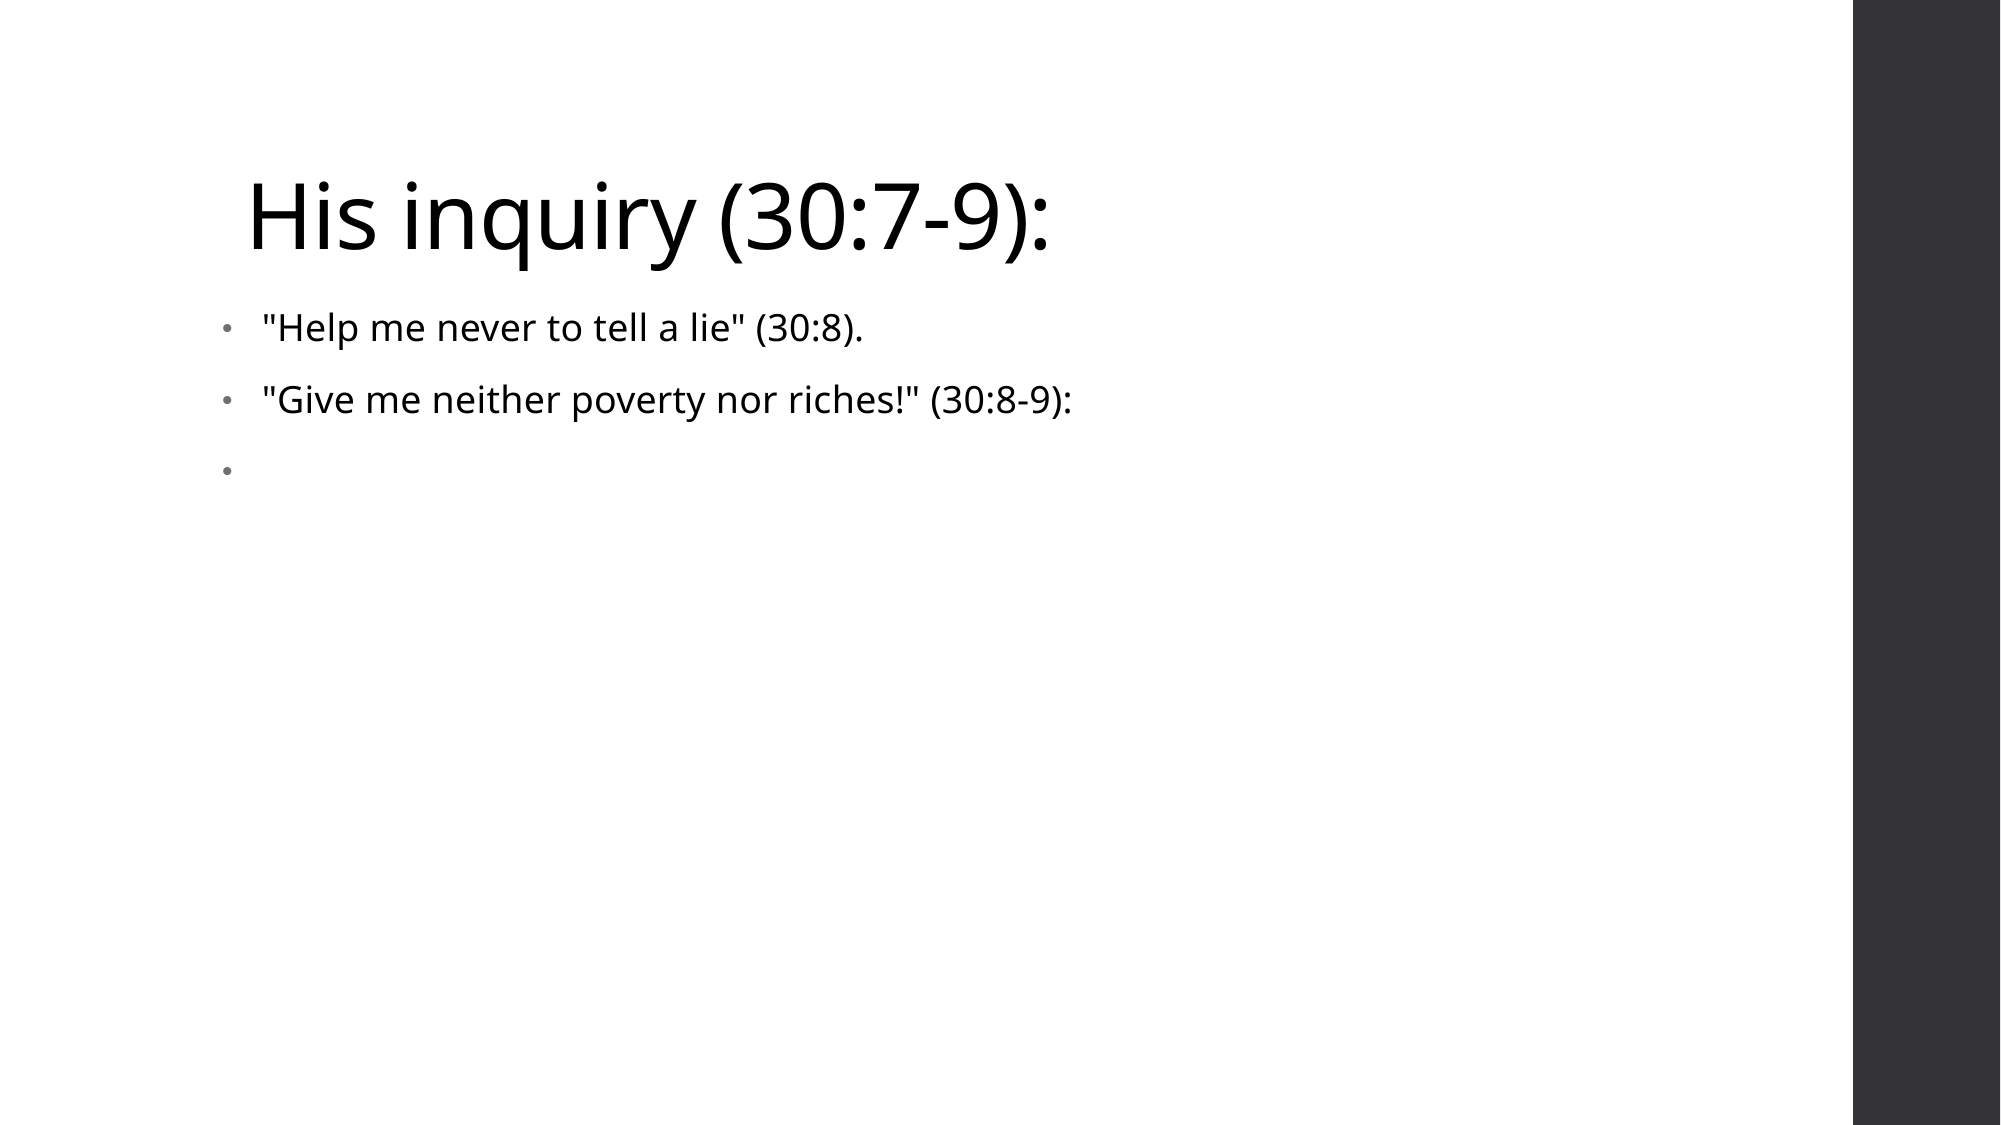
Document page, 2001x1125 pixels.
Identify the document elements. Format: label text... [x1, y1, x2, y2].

title His inquiry (30:7-9): [206, 60, 1797, 278]
list "Help me never to tell a lie" (30:8). "Give me neither poverty nor riches!" (30:8-9): [206, 299, 1617, 1014]
